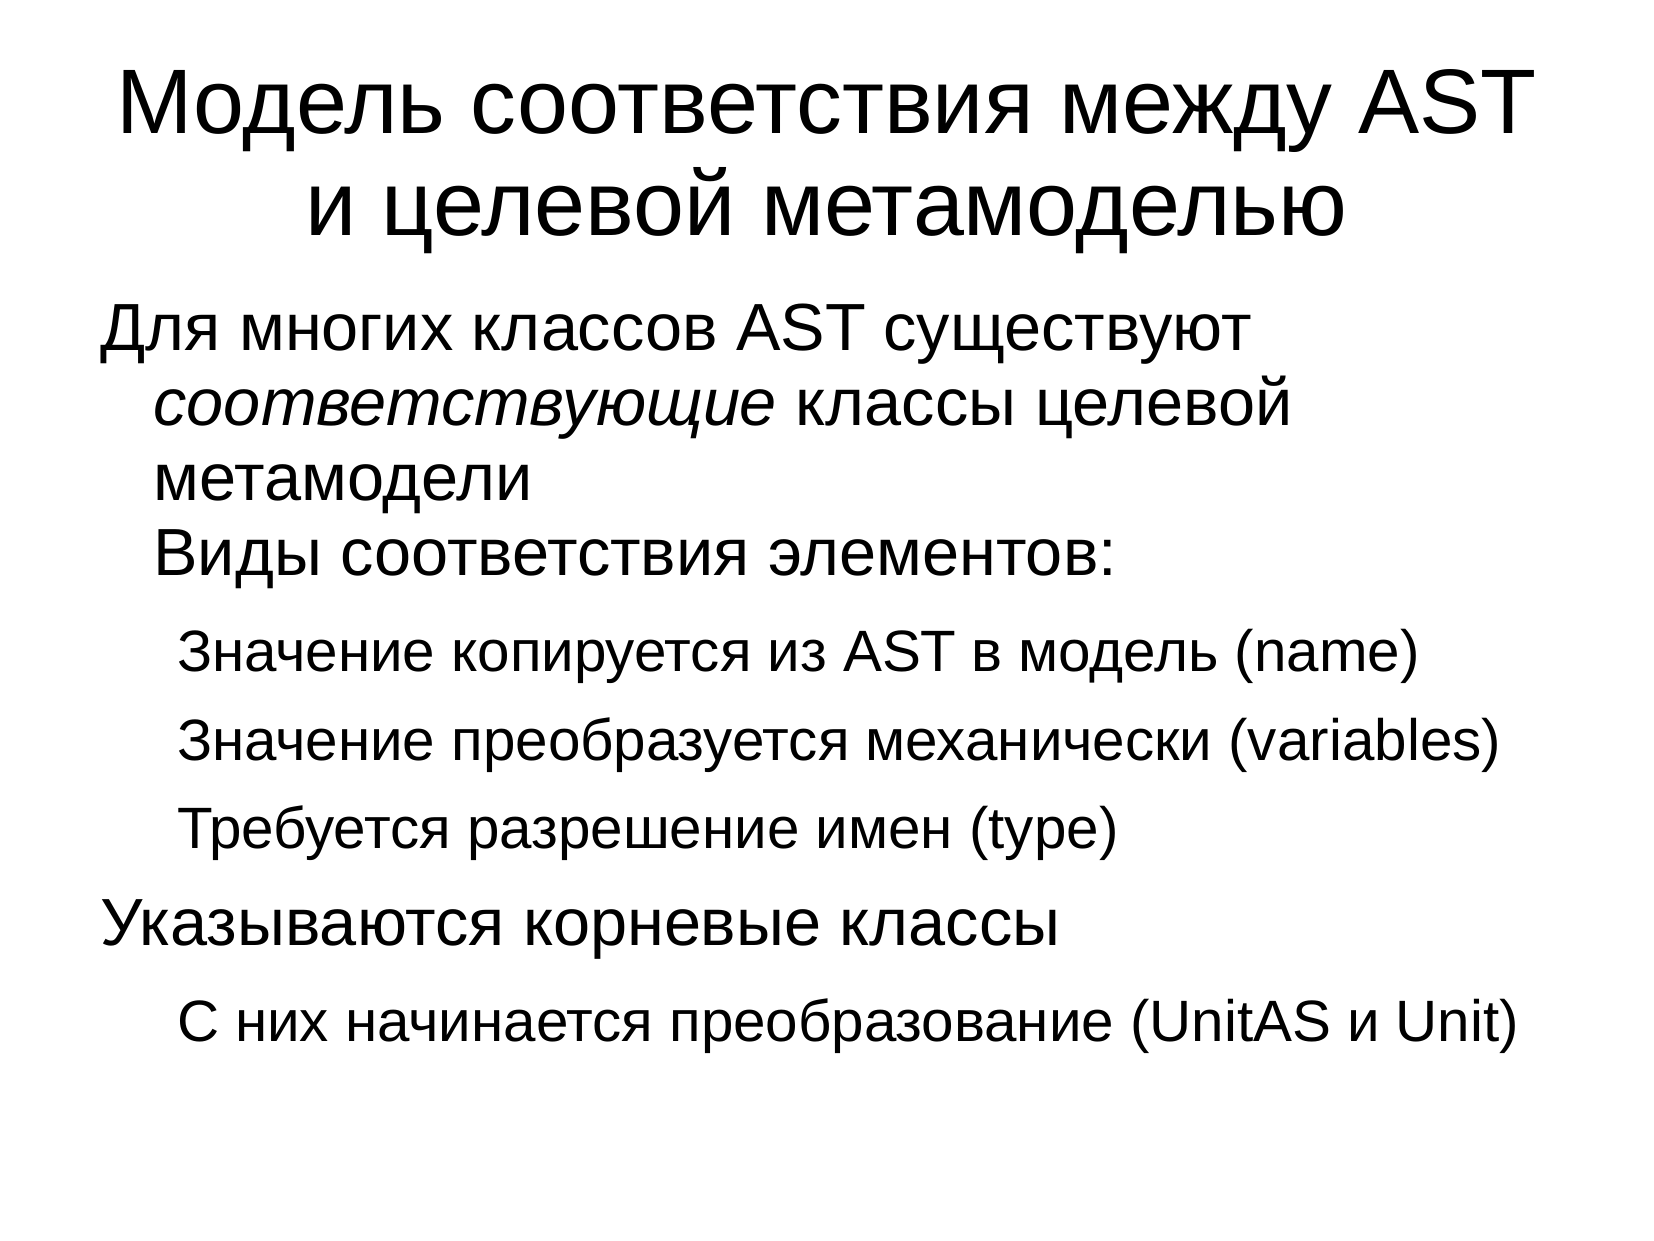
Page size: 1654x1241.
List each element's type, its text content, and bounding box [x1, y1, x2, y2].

list Для многих классов AST существуют соответствующие классы целевой метамодели Виды соответствия элементов: Значение копируется из AST в модель (name) Значение преобразуется механически (variables) Требуется разрешение имен (type) Указываются корневые классы С них начинается преобразование (UnitAS и Unit) [82, 290, 1571, 1094]
title Модель соответствия между AST и целевой метамоделью [82, 50, 1571, 256]
